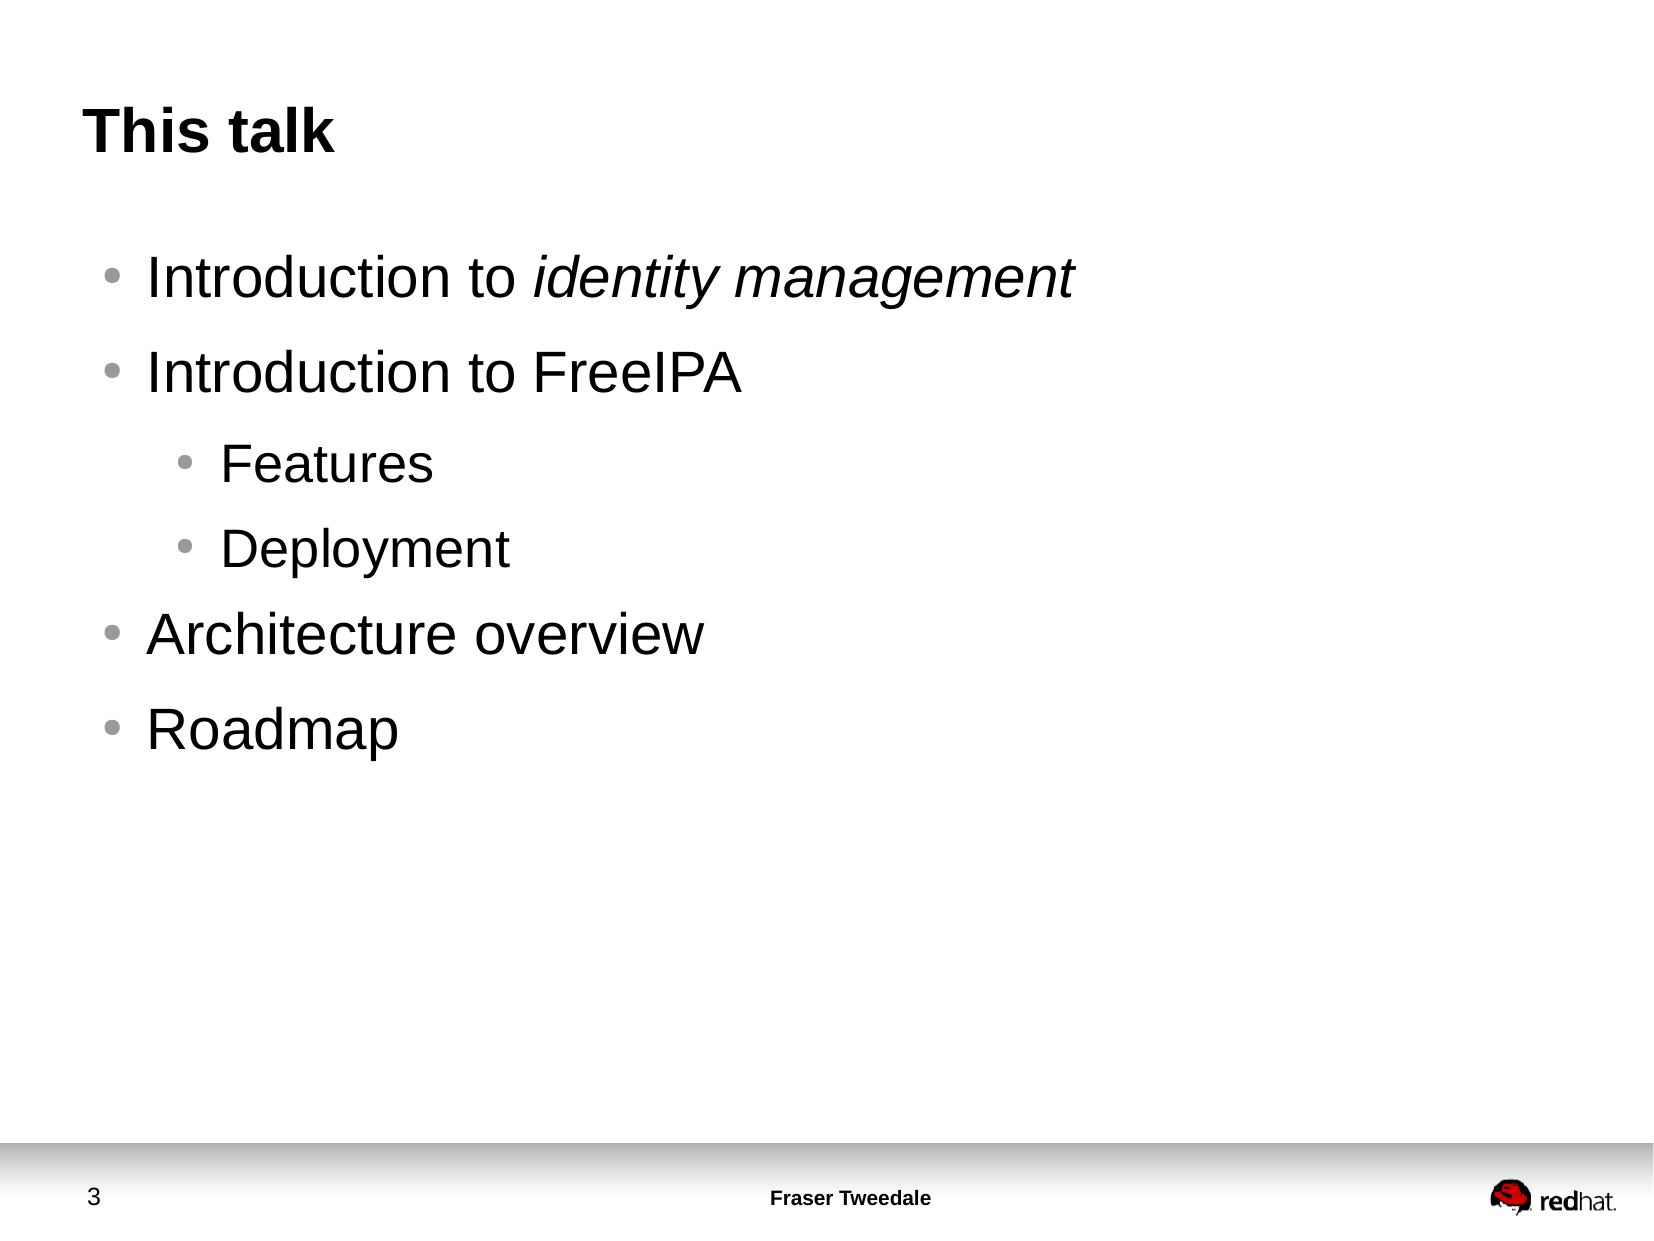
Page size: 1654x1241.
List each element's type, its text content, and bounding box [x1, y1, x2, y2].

title This talk [82, 37, 1571, 226]
list Introduction to identity management Introduction to FreeIPA Features Deployment Architecture overview Roadmap [86, 244, 1576, 1039]
picture [0, 1143, 1654, 1241]
